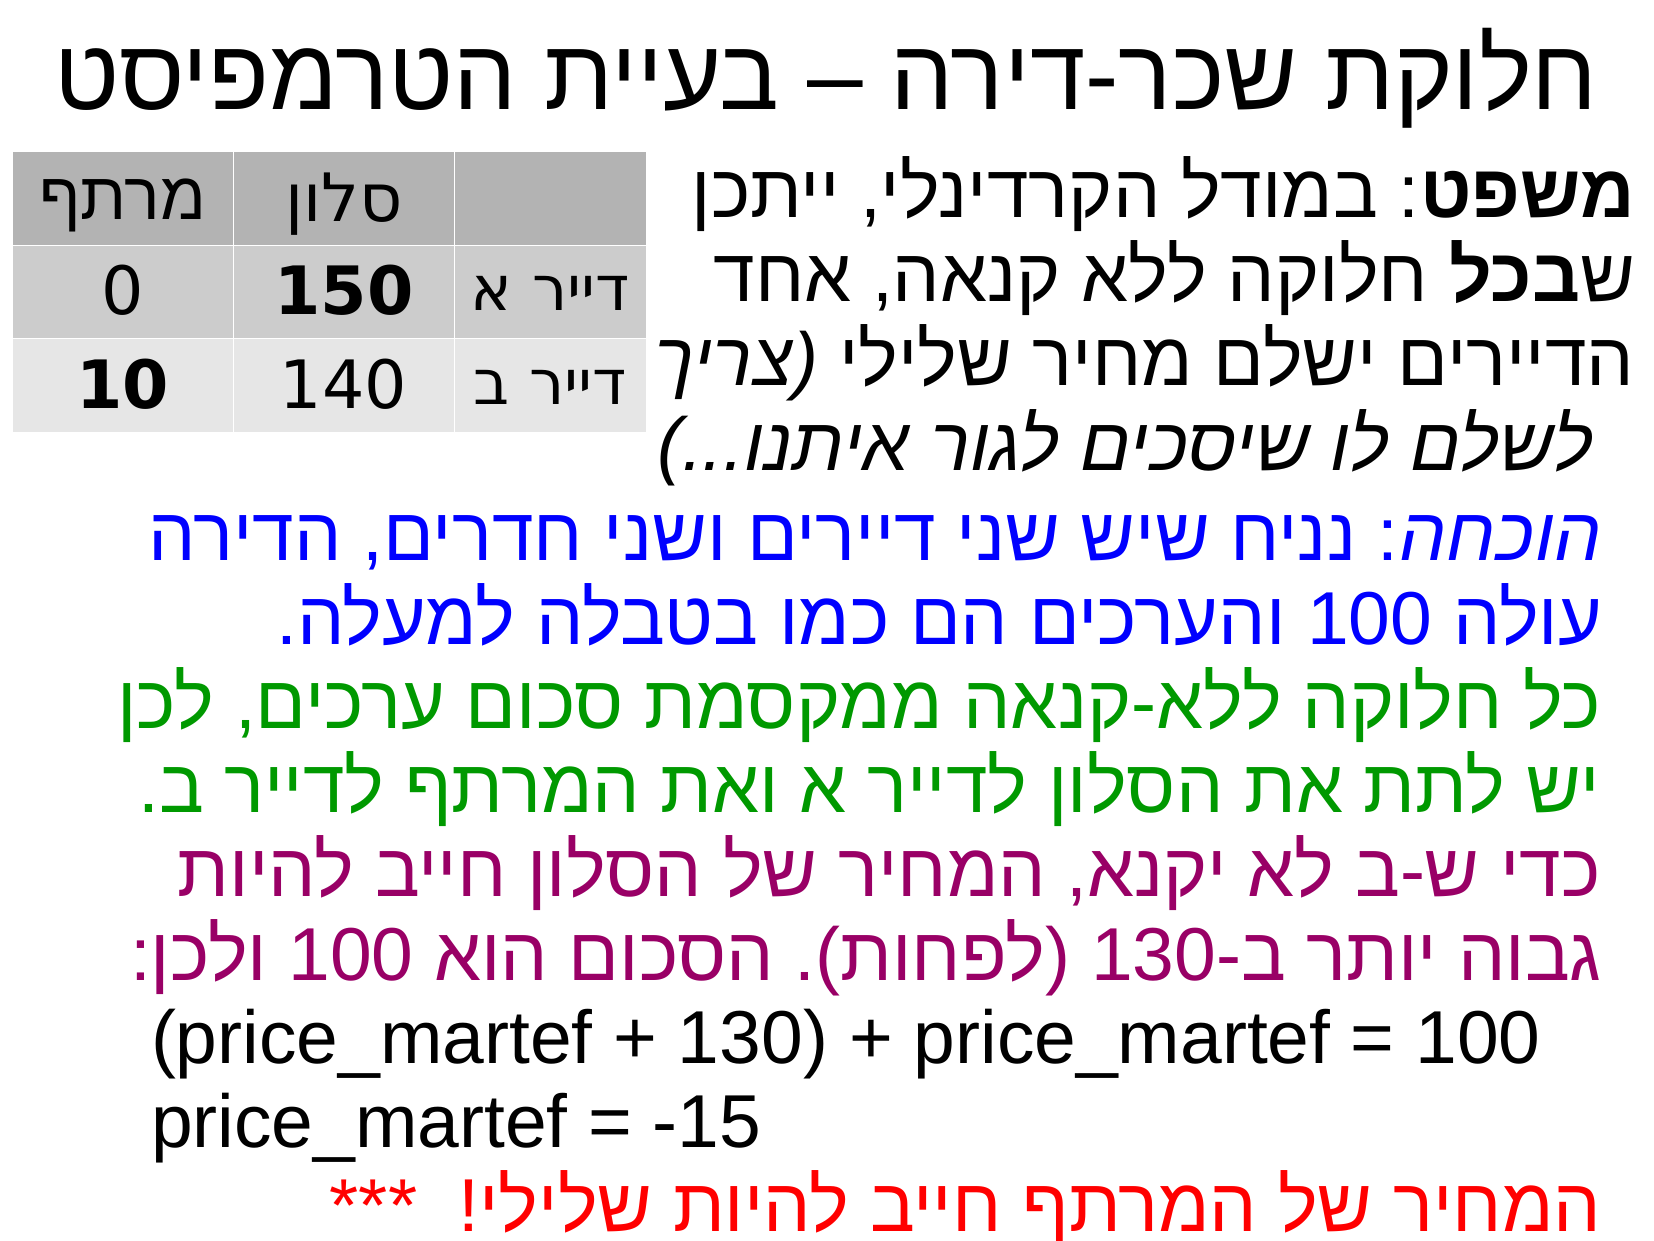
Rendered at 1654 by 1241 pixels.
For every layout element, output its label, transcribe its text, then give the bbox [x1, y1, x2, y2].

table_header [455, 152, 646, 245]
table_cell 10 [13, 339, 233, 432]
table_header סלון [234, 152, 454, 245]
list משפט: במודל הקרדינלי, ייתכן שבכל חלוקה ללא קנאה, אחד הדיירים ישלם מחיר שלילי (צריך לשלם לו שיסכים לגור איתנו...) [645, 150, 1636, 511]
table_header מרתף [13, 152, 233, 245]
title חלוקת שכר-דירה – בעיית הטרמפיסט [0, 0, 1654, 151]
table_cell 150 [234, 246, 454, 338]
text_box הוכחה: נניח שיש שני דיירים ושני חדרים, הדירה עולה 100 והערכים הם כמו בטבלה למעלה. כל חלוקה ללא-קנאה ממקסמת סכום ערכים, לכן יש לתת את הסלון לדייר א ואת המרתף לדייר ב. כדי ש-ב לא יקנא, המחיר של הסלון חייב להיות גבוה יותר ב-130 (לפחות). הסכום הוא 100 ולכן: (price_martef + 130) + price_martef = 100 price_martef = -15 המחיר של המרתף חייב להיות שלילי! *** [11, 484, 1617, 1241]
table_cell דייר ב [455, 339, 646, 432]
table_cell דייר א [455, 246, 646, 338]
table_cell 0 [13, 246, 233, 338]
table_cell 140 [234, 339, 454, 432]
